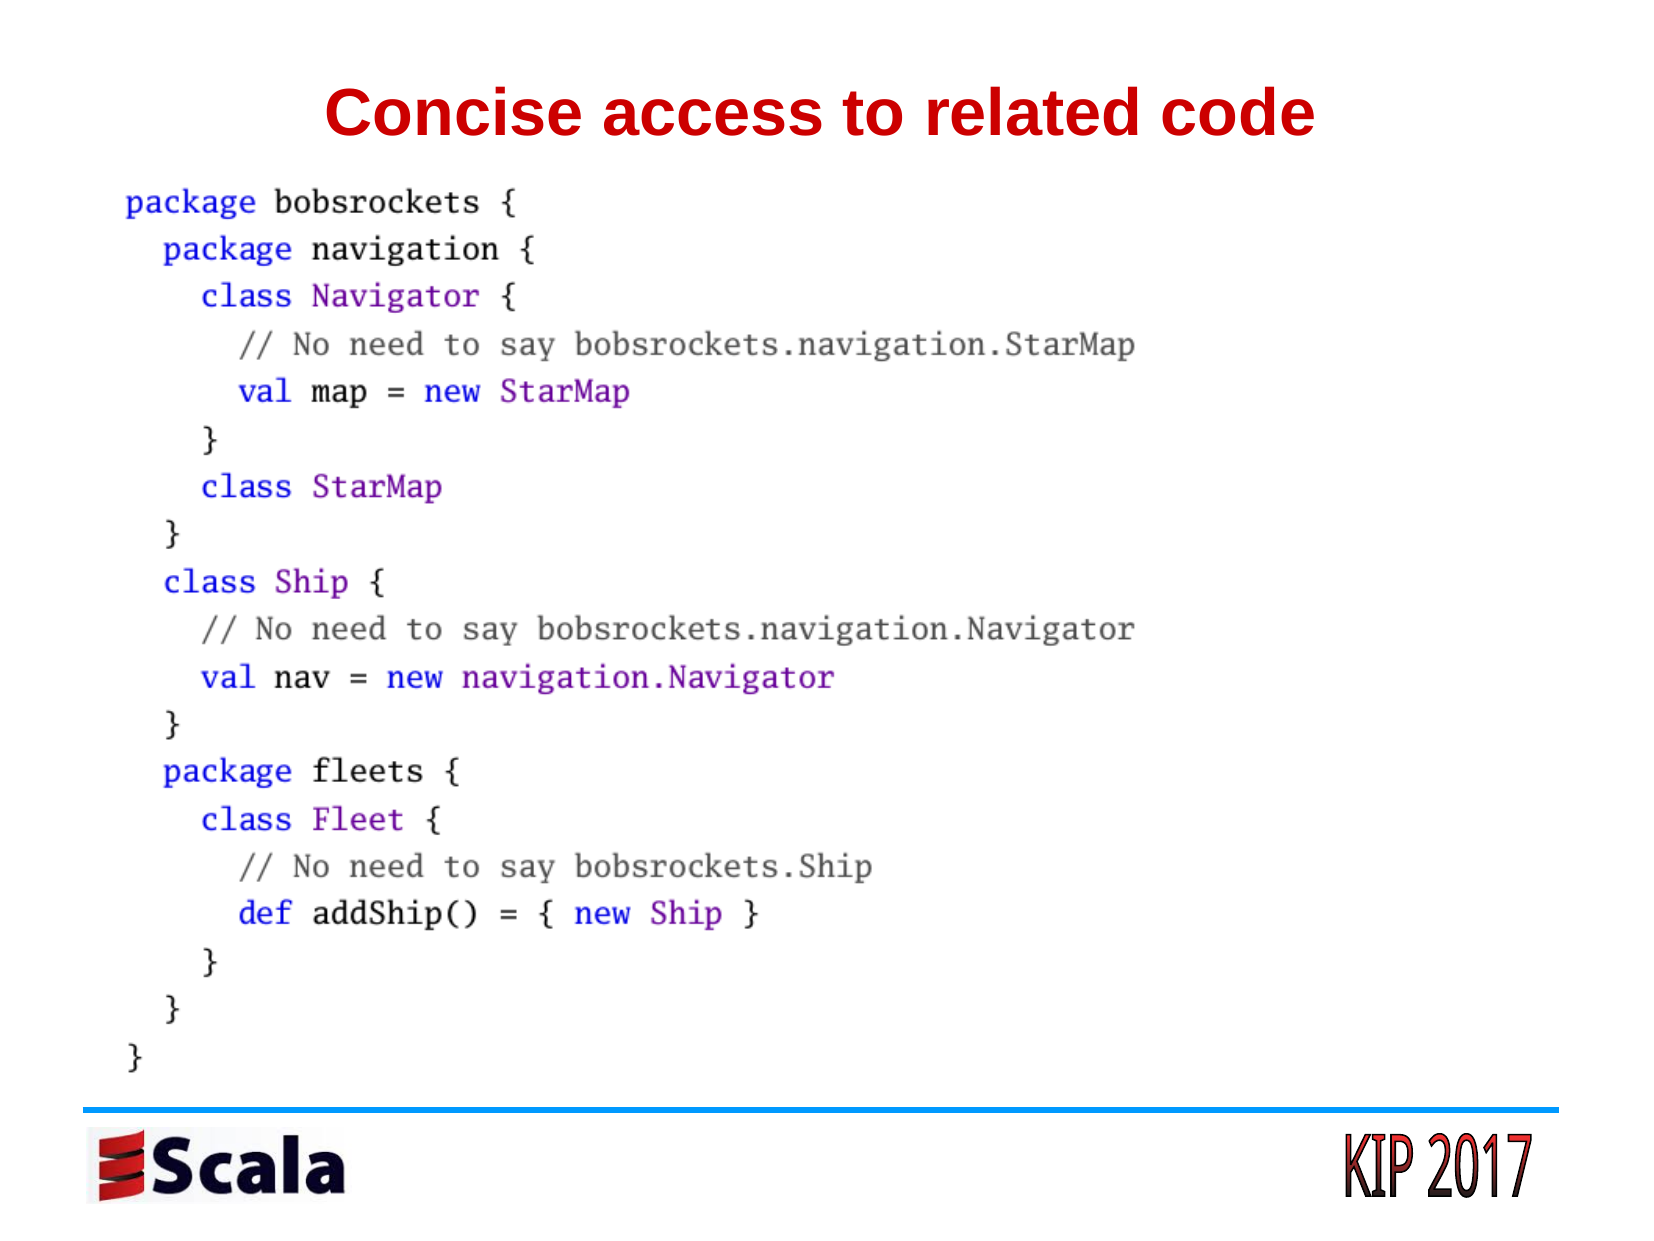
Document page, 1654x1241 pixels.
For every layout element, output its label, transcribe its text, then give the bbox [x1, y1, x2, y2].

picture [82, 177, 1230, 1082]
picture [86, 1127, 359, 1204]
title Concise access to related code [76, 47, 1565, 178]
